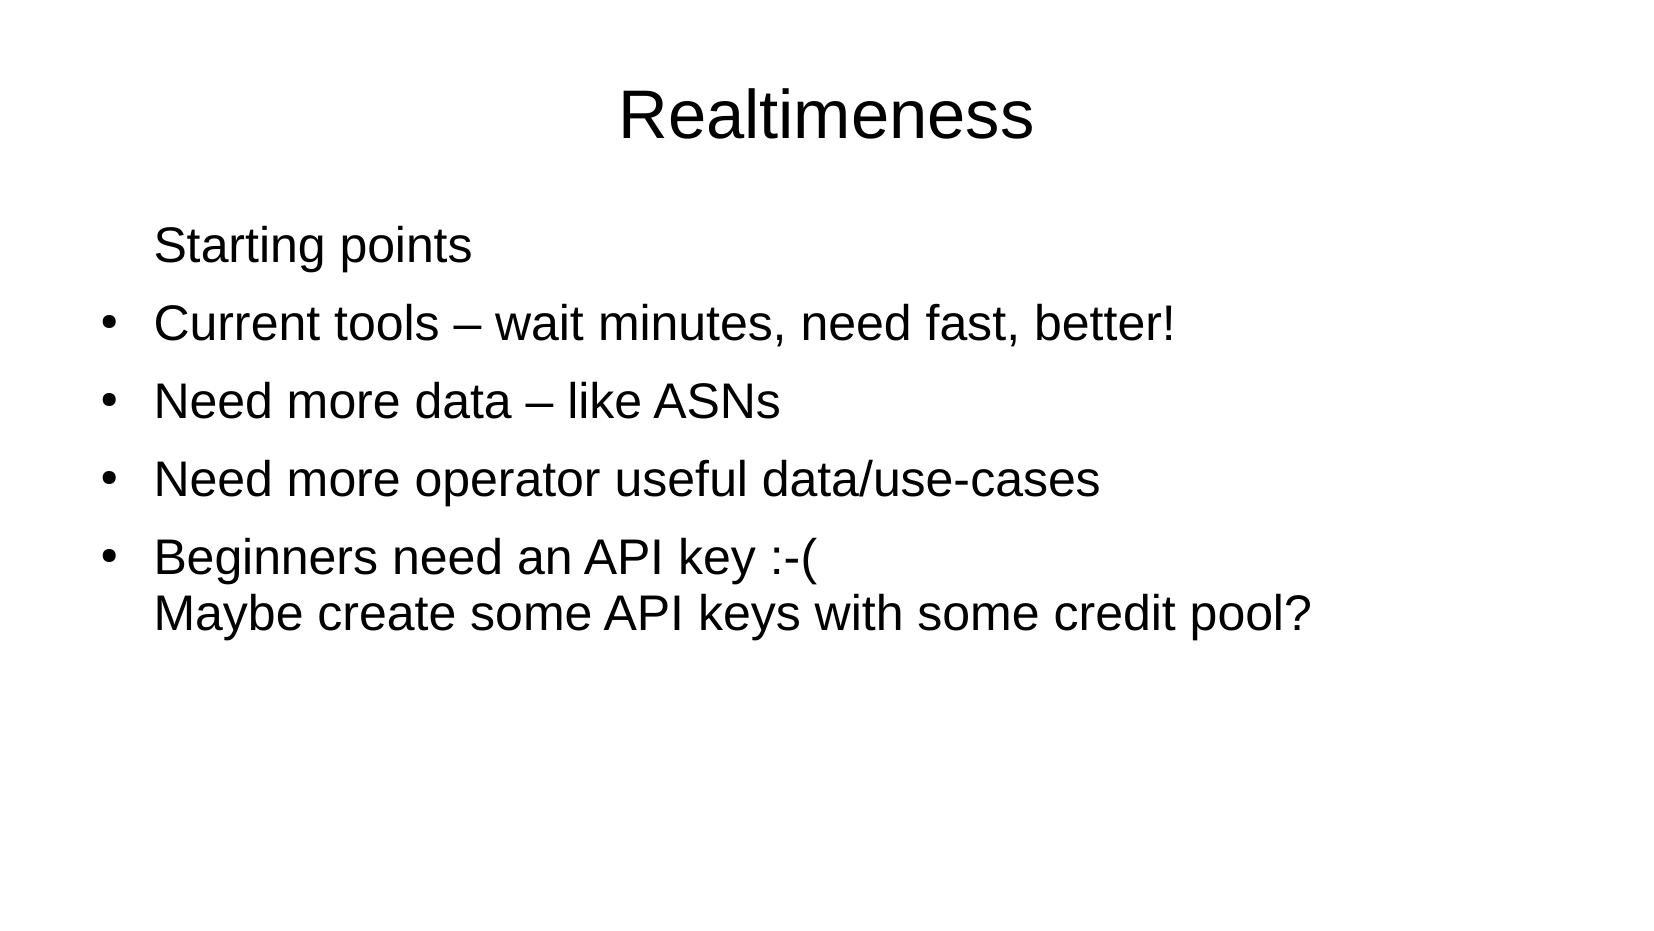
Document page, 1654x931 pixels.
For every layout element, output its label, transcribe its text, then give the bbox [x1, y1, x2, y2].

title Realtimeness [82, 37, 1571, 193]
list Starting points Current tools – wait minutes, need fast, better! Need more data – like ASNs Need more operator useful data/use-cases Beginners need an API key :-( Maybe create some API keys with some credit pool? [82, 217, 1571, 758]
